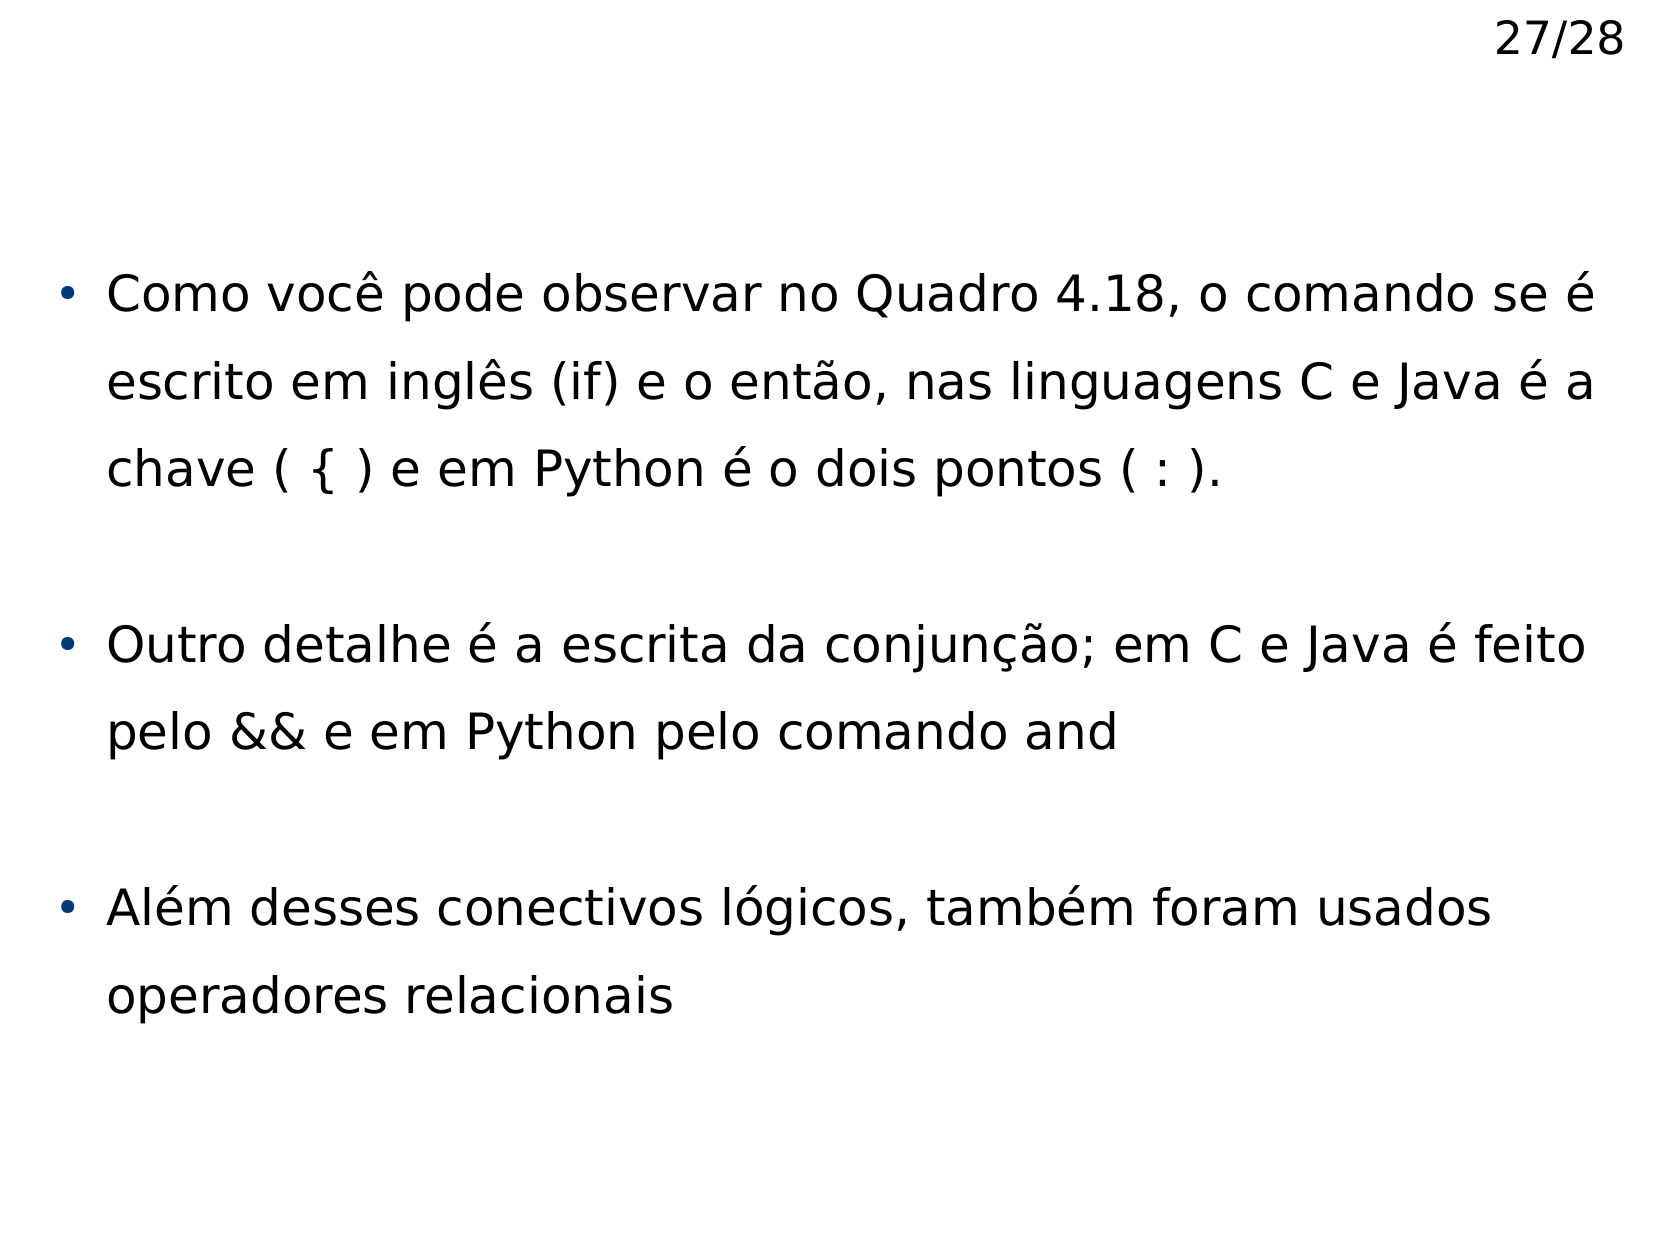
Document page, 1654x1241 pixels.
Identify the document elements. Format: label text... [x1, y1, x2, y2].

list Como você pode observar no Quadro 4.18, o comando se é escrito em inglês (if) e o então, nas linguagens C e Java é a chave ( { ) e em Python é o dois pontos ( : ). Outro detalhe é a escrita da conjunção; em C e Java é feito pelo && e em Python pelo comando and Além desses conectivos lógicos, também foram usados operadores relacionais [59, 236, 1625, 1211]
